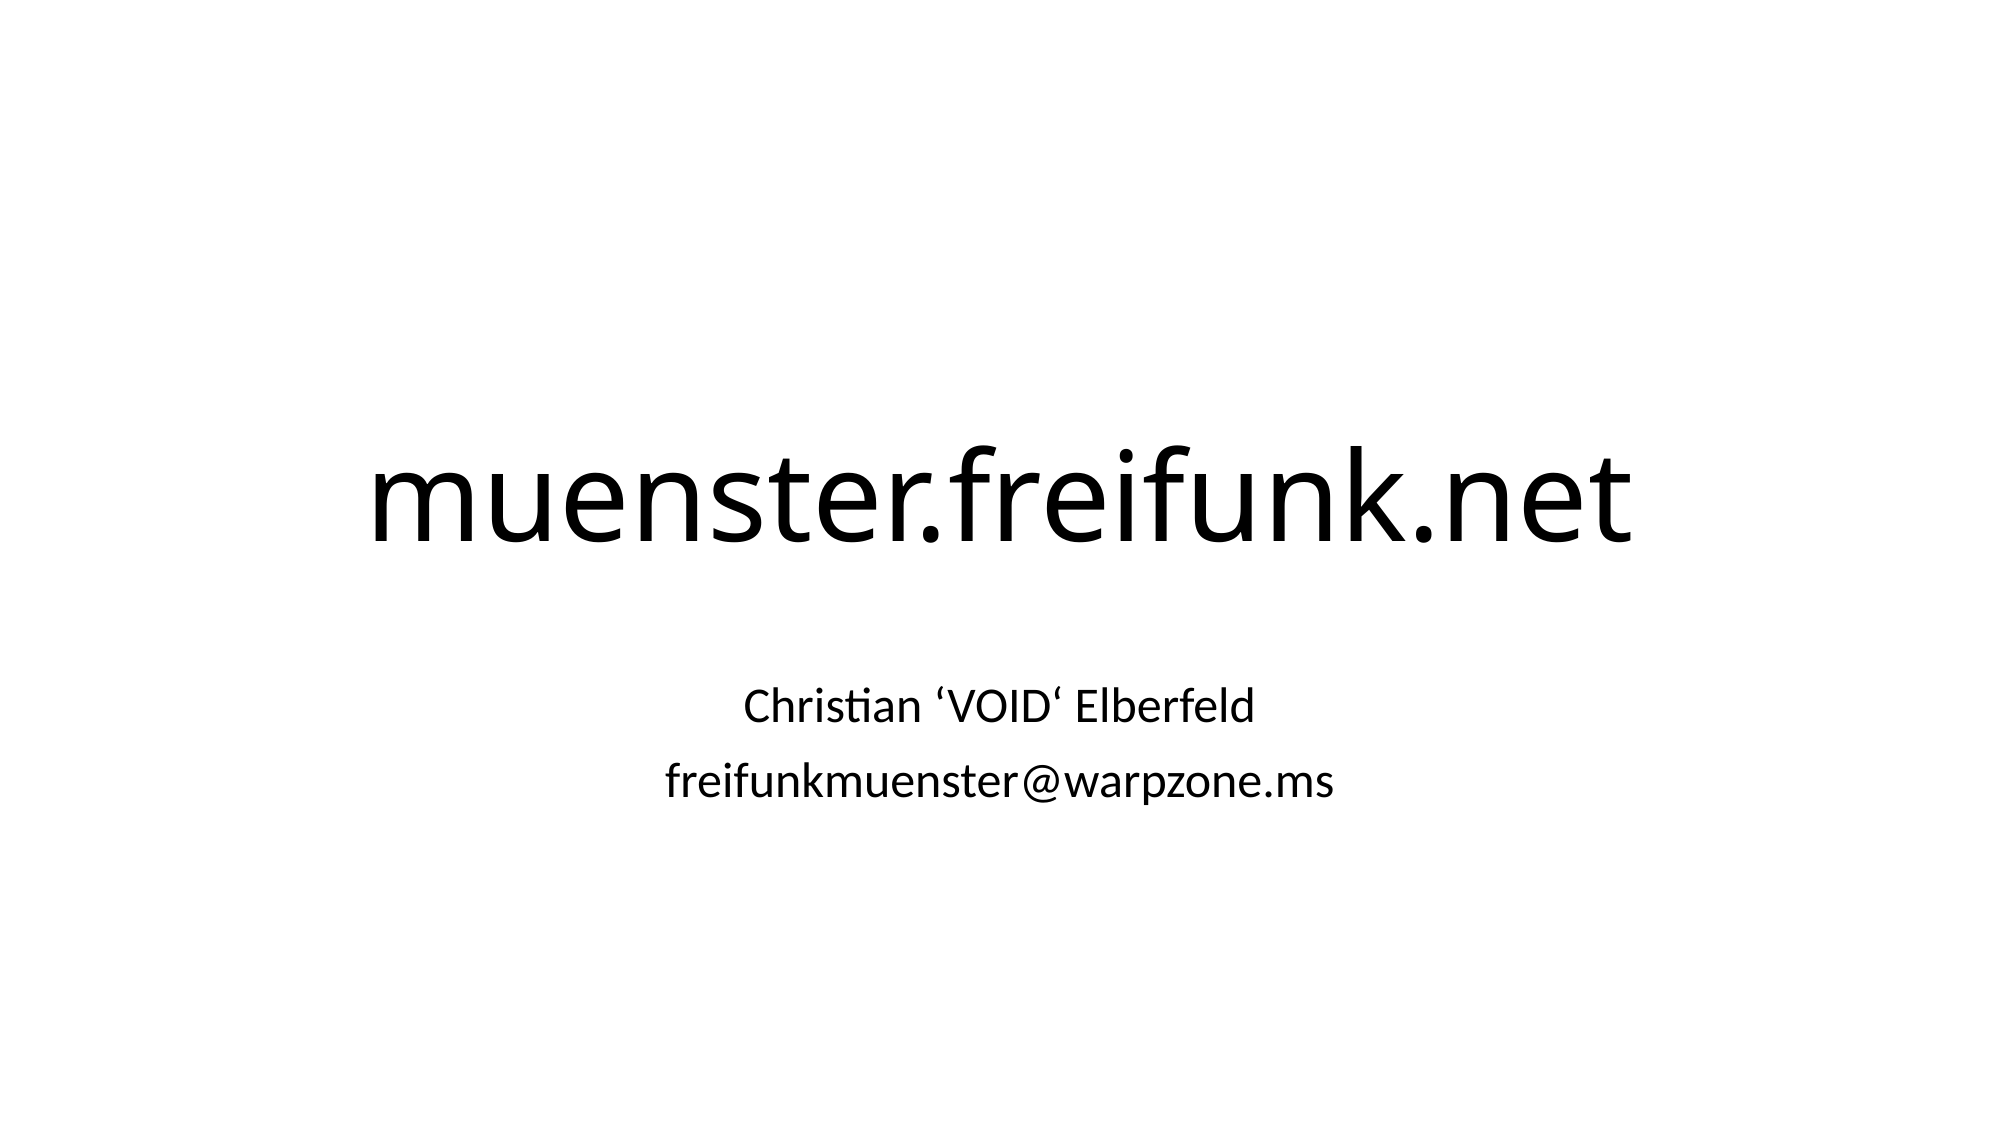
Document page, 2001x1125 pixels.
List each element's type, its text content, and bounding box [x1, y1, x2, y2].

subtitle Christian ‘VOID‘ Elberfeld freifunkmuenster@warpzone.ms [249, 590, 1750, 863]
title muenster.freifunk.net [249, 184, 1750, 576]
